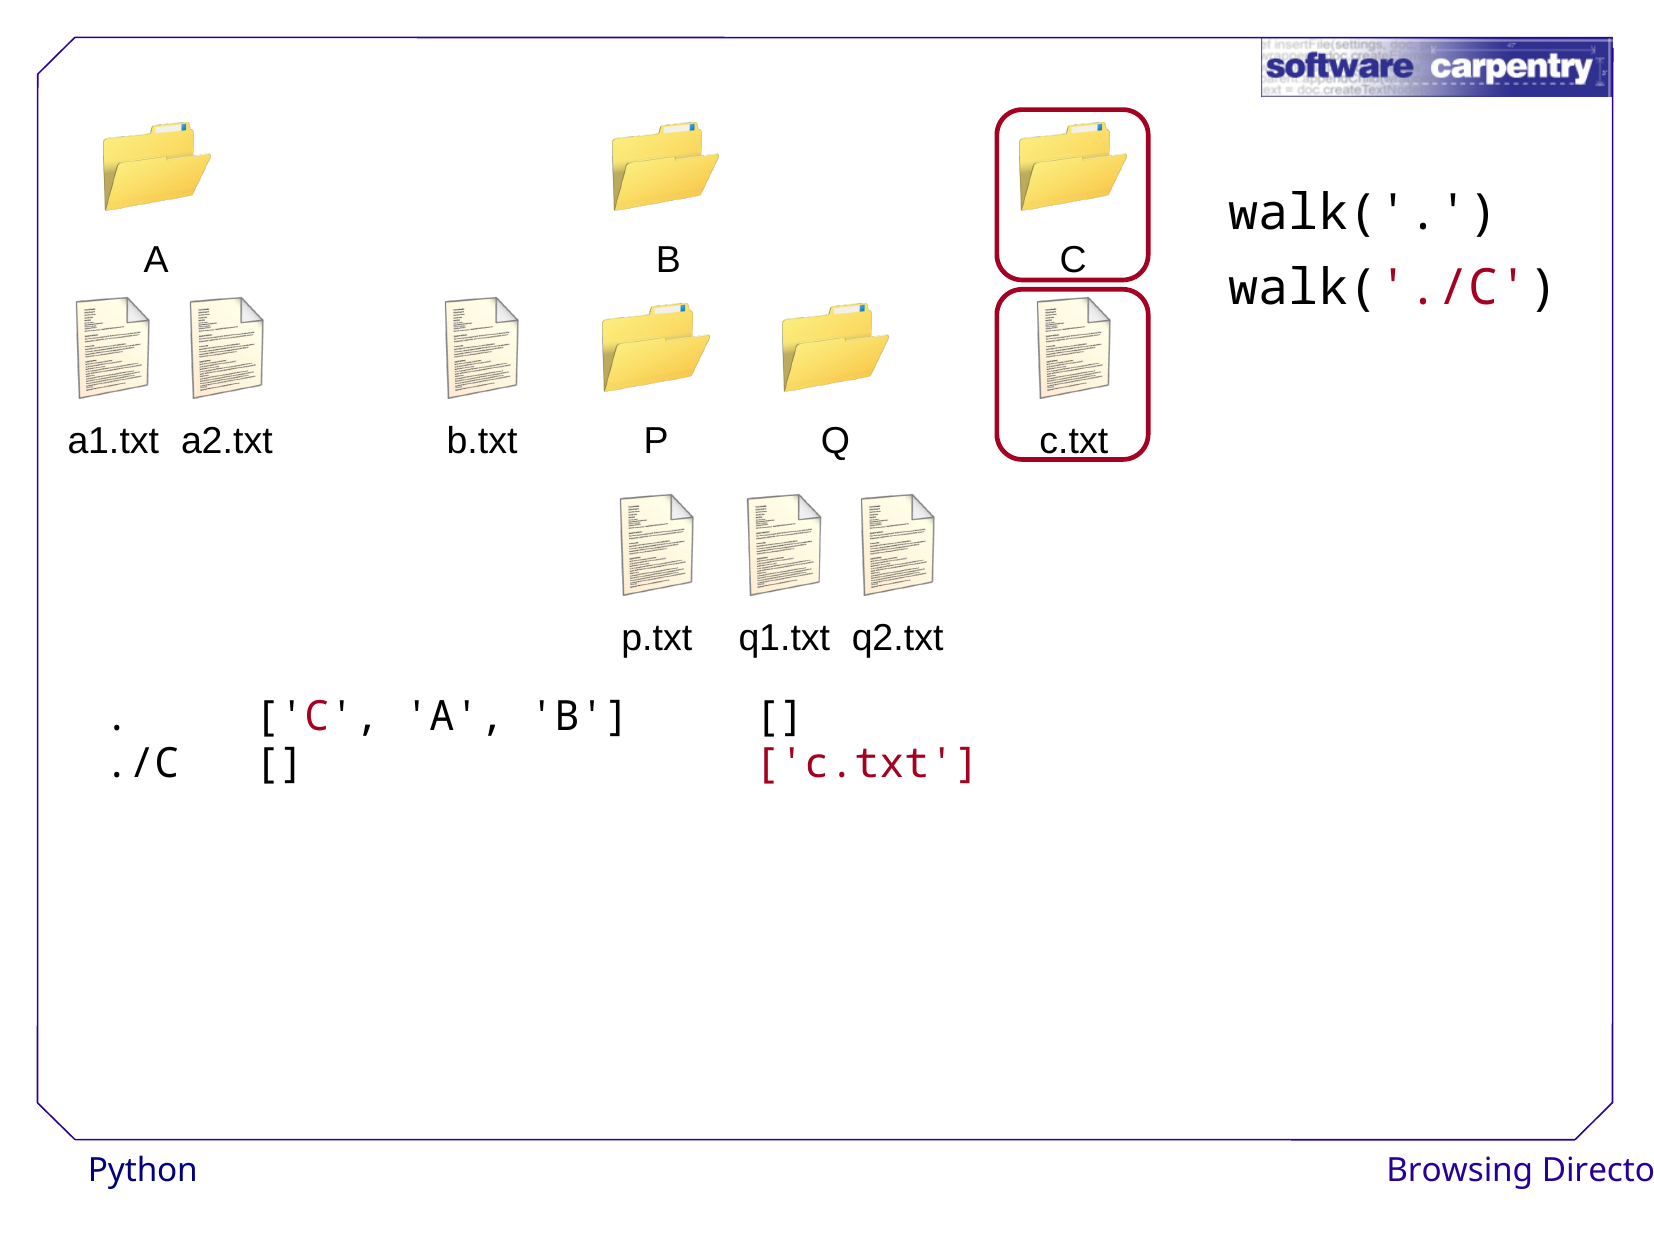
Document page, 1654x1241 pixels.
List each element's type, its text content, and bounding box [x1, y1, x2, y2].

picture [425, 290, 539, 404]
text_box P [628, 412, 684, 470]
picture [778, 289, 893, 405]
picture [598, 289, 714, 405]
text_box C [1044, 231, 1102, 277]
picture [727, 487, 955, 602]
text_box c.txt [1024, 462, 1124, 470]
picture [56, 290, 284, 404]
picture [1017, 292, 1131, 404]
text_box b.txt [431, 412, 533, 470]
text_box Q [805, 412, 865, 470]
picture [608, 108, 723, 224]
text_box A [128, 231, 184, 290]
text_box q2.txt [846, 609, 959, 668]
text_box walk('.') walk('./C') [1214, 156, 1517, 252]
text_box a2.txt [175, 412, 288, 470]
picture [1015, 112, 1131, 224]
text_box B [640, 231, 696, 290]
text_box p.txt [606, 609, 708, 668]
text_box q1.txt [723, 609, 846, 668]
text_box . ['C', 'A', 'B'] [] ./C [] ['c.txt'] [89, 686, 1512, 1150]
picture [99, 108, 215, 224]
text_box c.txt [1024, 412, 1124, 457]
picture [1261, 39, 1613, 97]
picture [600, 487, 714, 602]
text_box a1.txt [52, 412, 175, 470]
